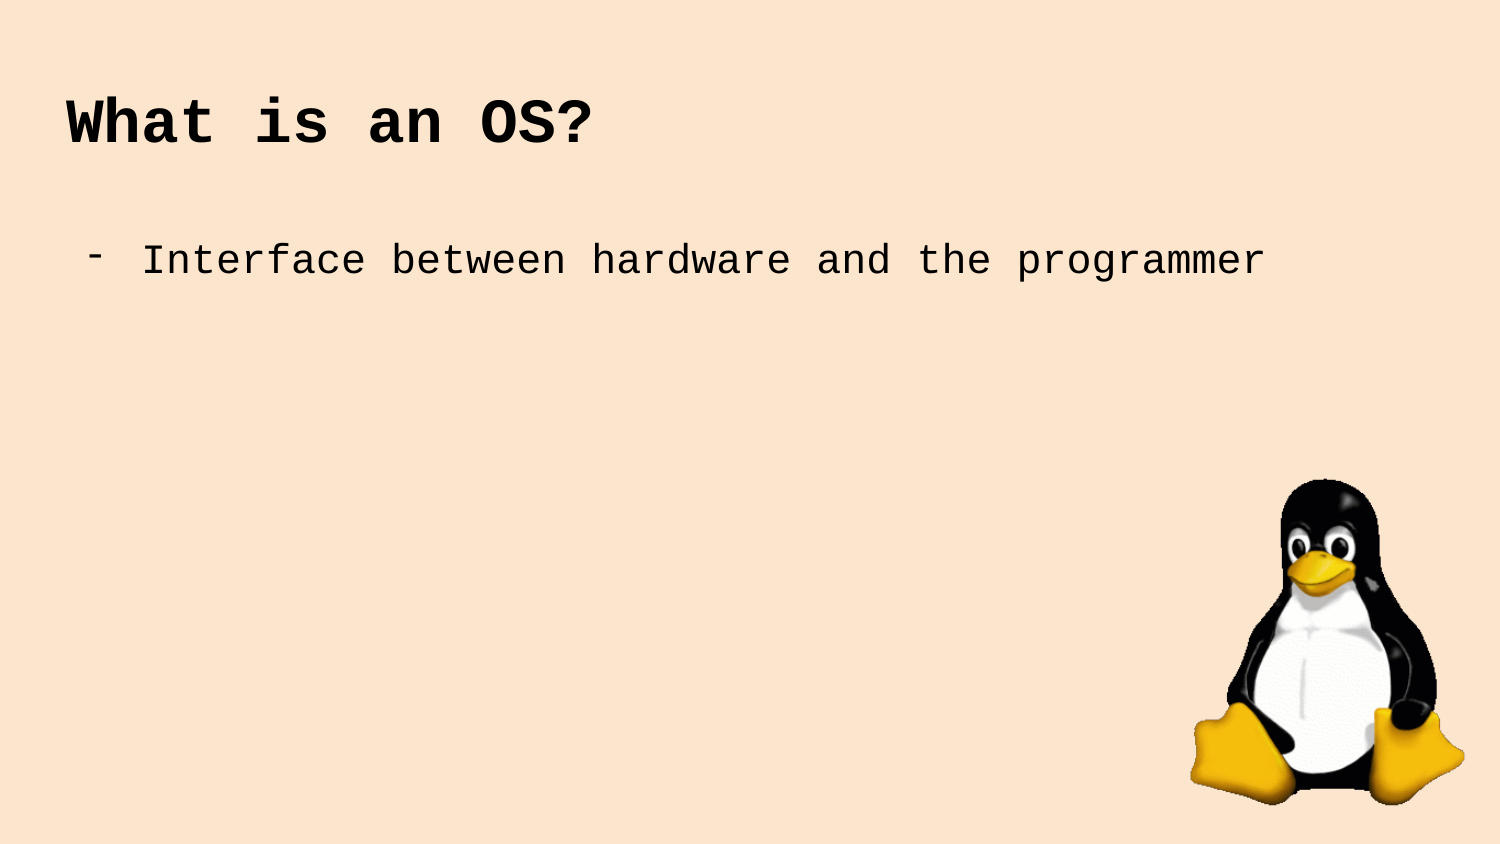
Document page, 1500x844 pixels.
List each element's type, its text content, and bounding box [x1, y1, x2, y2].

title What is an OS? [51, 64, 1449, 176]
picture [1182, 470, 1473, 814]
list Interface between hardware and the programmer [51, 209, 1449, 770]
